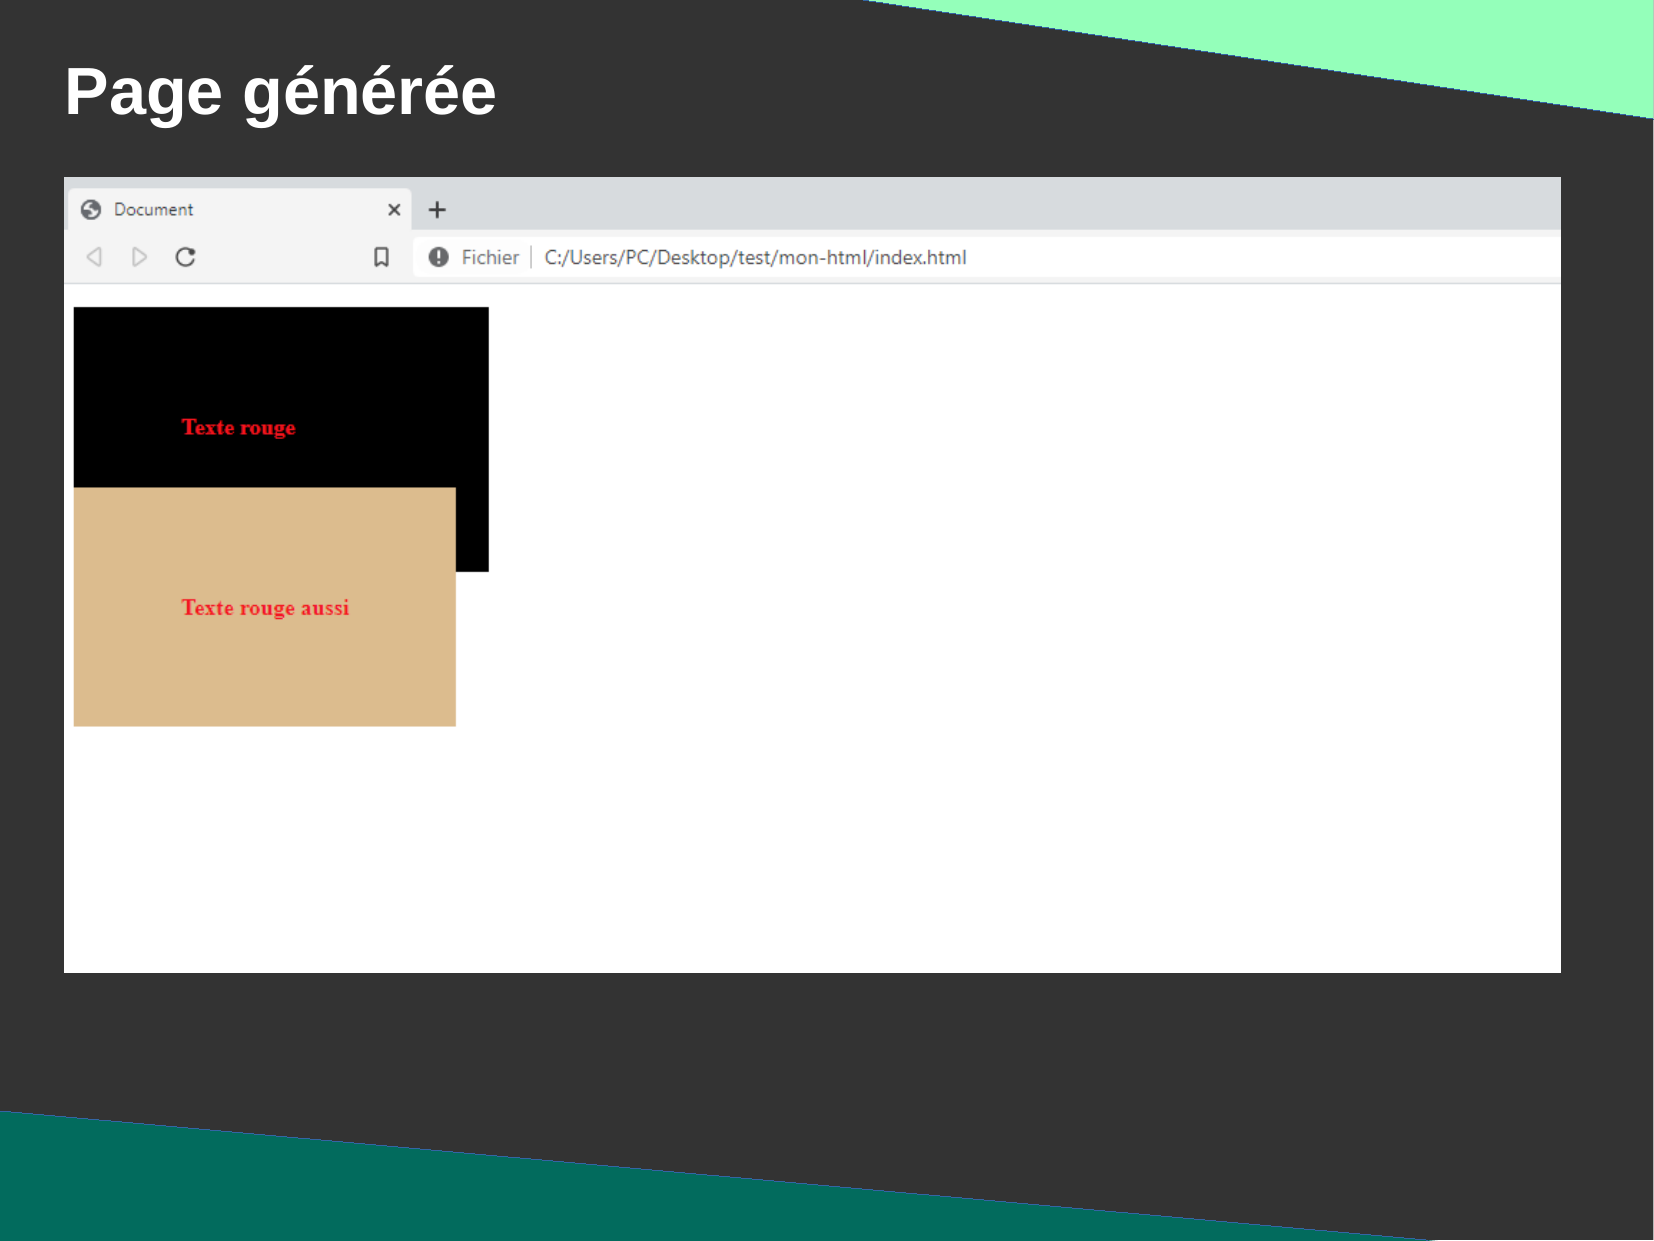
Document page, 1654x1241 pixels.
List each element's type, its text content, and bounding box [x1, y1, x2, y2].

text_box [863, 0, 1654, 120]
title Page générée [64, 54, 1553, 157]
picture [64, 177, 1561, 973]
